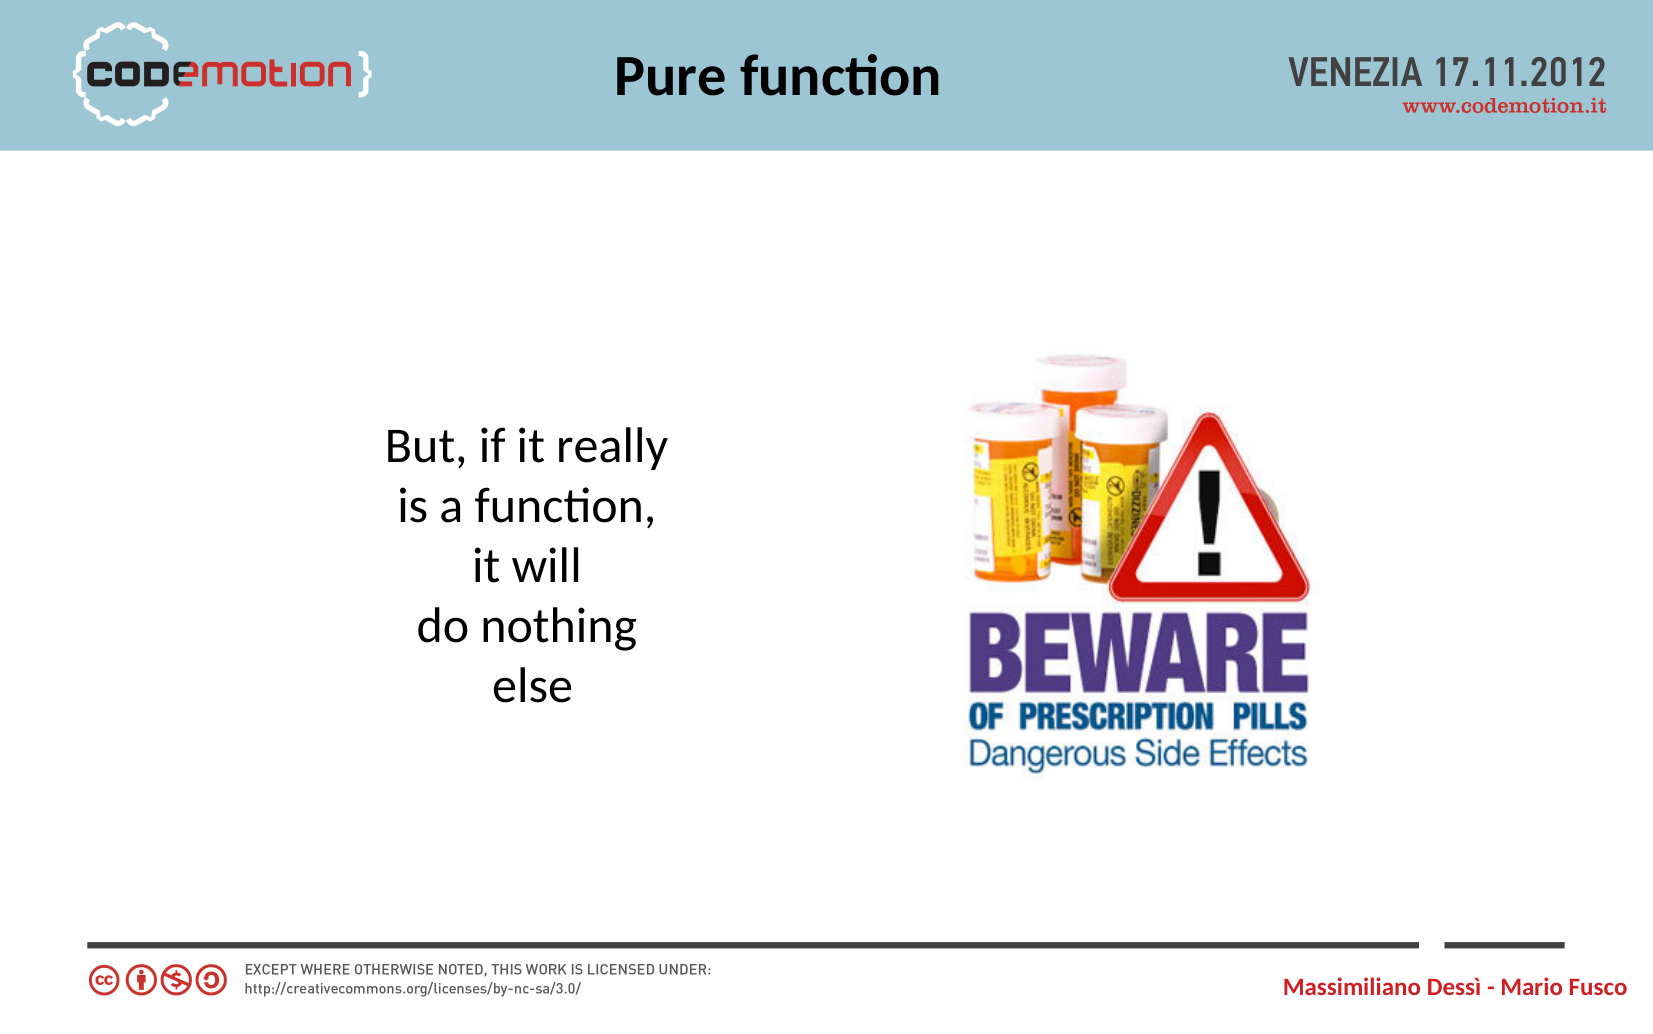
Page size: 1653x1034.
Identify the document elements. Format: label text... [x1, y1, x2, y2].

picture [0, 0, 1653, 1034]
text_box Pure function [600, 30, 1171, 145]
text_box But, if it really is a function, it will do nothing else [210, 405, 856, 736]
